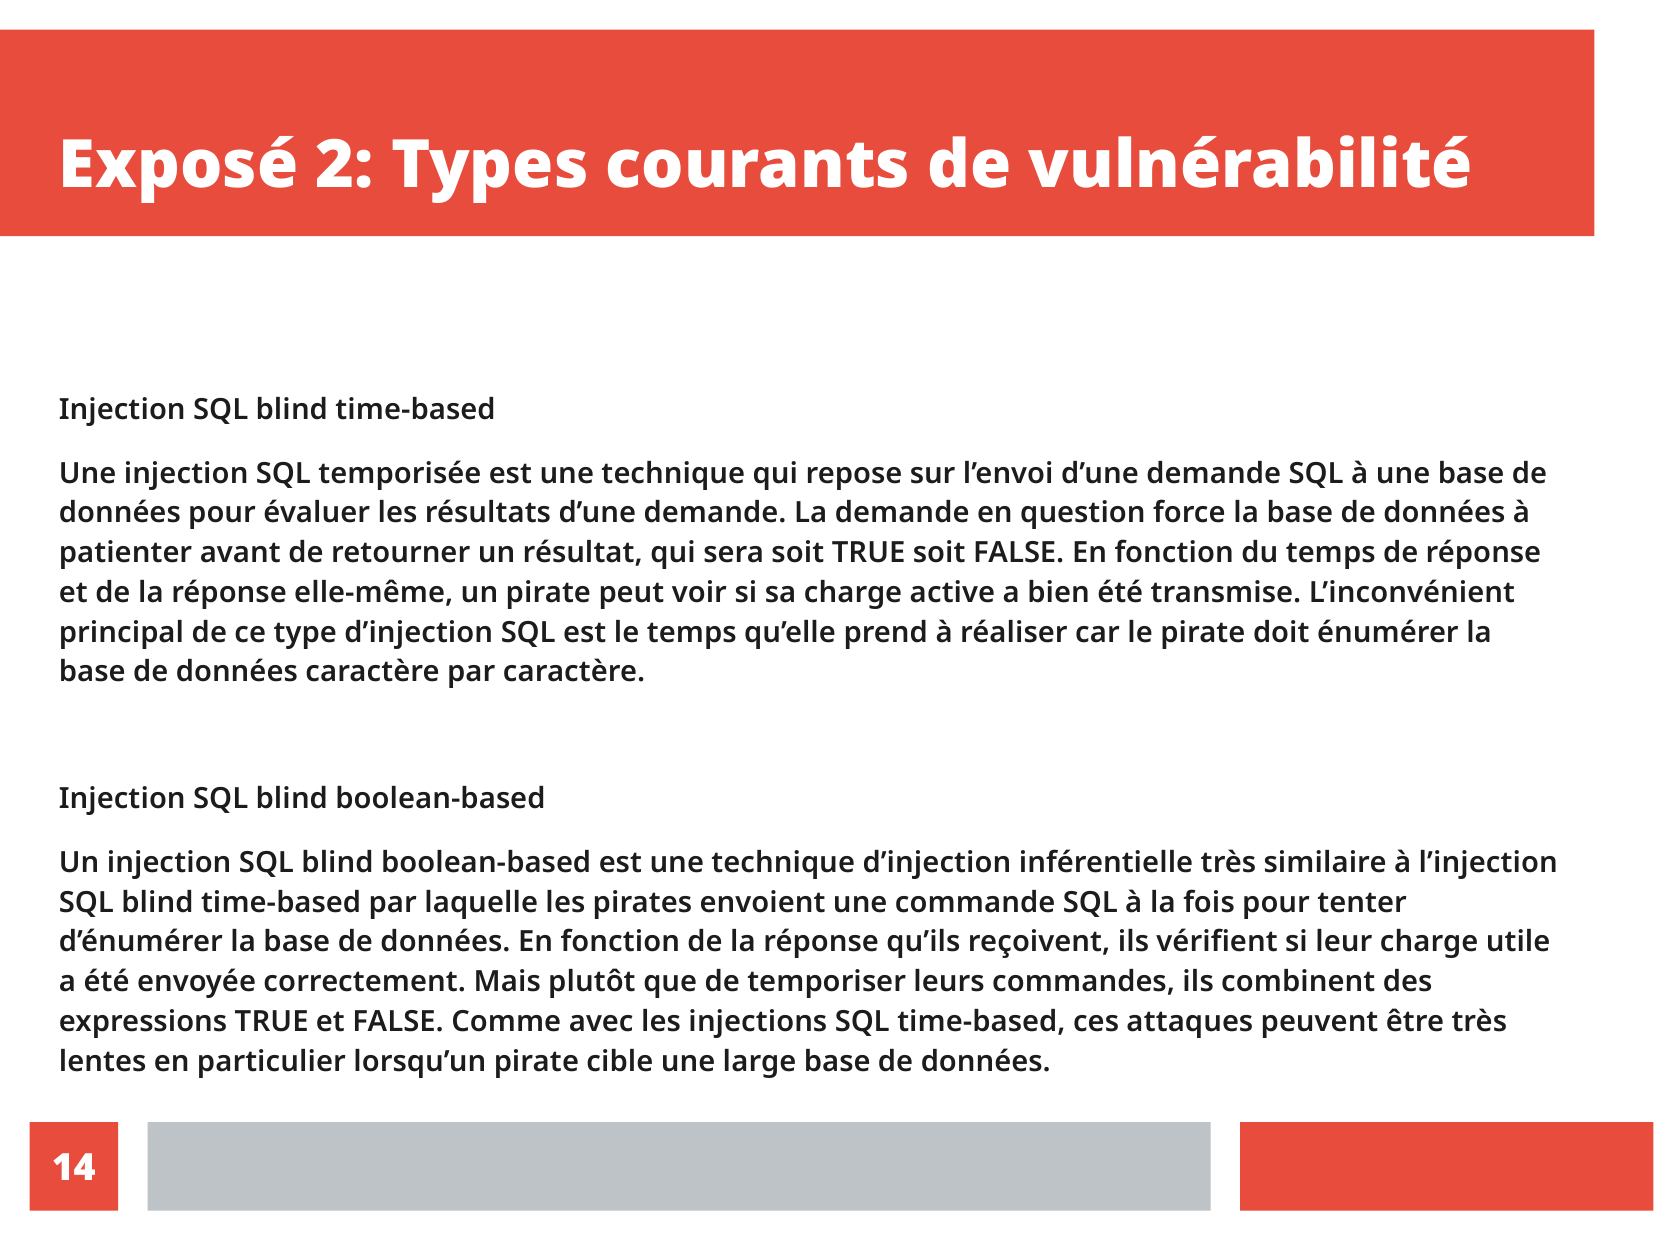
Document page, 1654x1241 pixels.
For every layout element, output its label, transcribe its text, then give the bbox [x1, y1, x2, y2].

list Injection SQL blind time-based Une injection SQL temporisée est une technique qui repose sur l’envoi d’une demande SQL à une base de données pour évaluer les résultats d’une demande. La demande en question force la base de données à patienter avant de retourner un résultat, qui sera soit TRUE soit FALSE. En fonction du temps de réponse et de la réponse elle-même, un pirate peut voir si sa charge active a bien été transmise. L’inconvénient principal de ce type d’injection SQL est le temps qu’elle prend à réaliser car le pirate doit énumérer la base de données caractère par caractère. Injection SQL blind boolean-based Un injection SQL blind boolean-based est une technique d’injection inférentielle très similaire à l’injection SQL blind time-based par laquelle les pirates envoient une commande SQL à la fois pour tenter d’énumérer la base de données. En fonction de la réponse qu’ils reçoivent, ils vérifient si leur charge utile a été envoyée correctement. Mais plutôt que de temporiser leurs commandes, ils combinent des expressions TRUE et FALSE. Comme avec les injections SQL time-based, ces attaques peuvent être très lentes en particulier lorsqu’un pirate cible une large base de données. [59, 324, 1565, 1093]
title Exposé 2: Types courants de vulnérabilité [59, 59, 1595, 207]
